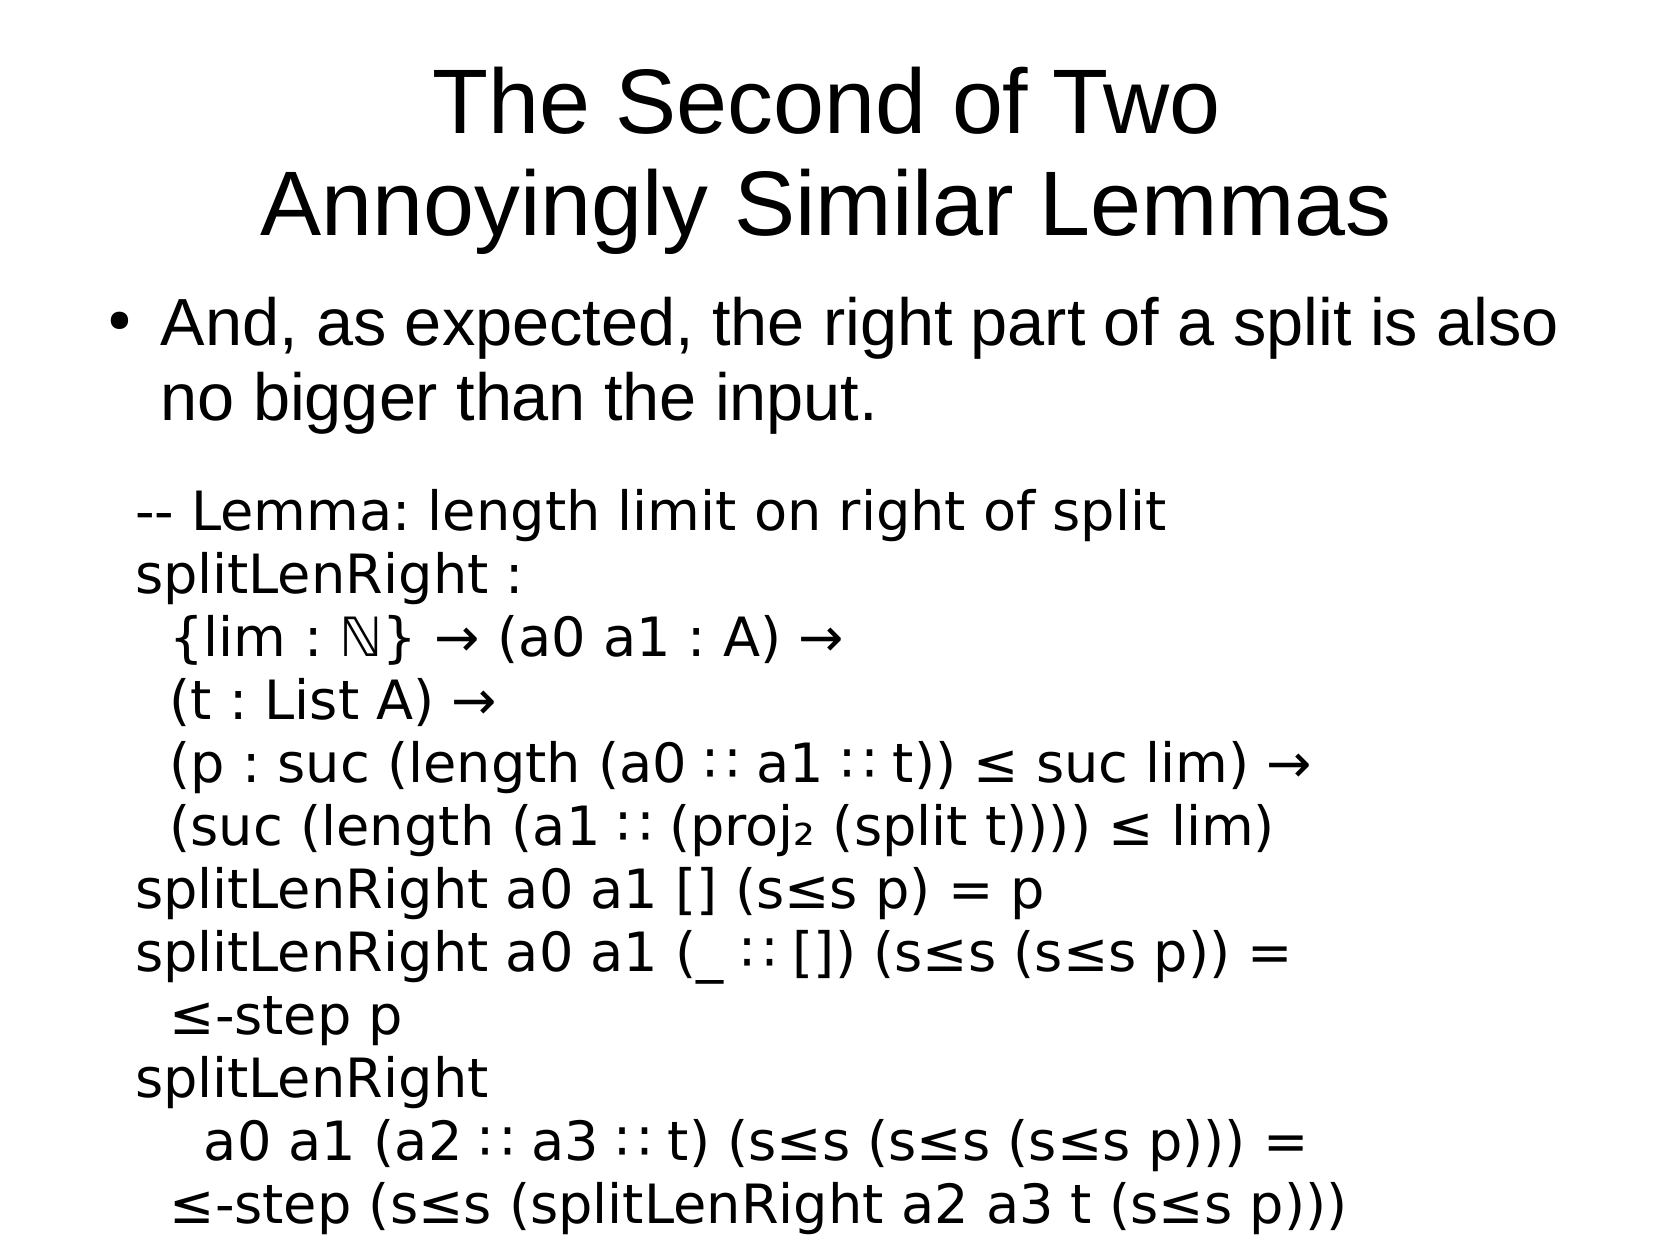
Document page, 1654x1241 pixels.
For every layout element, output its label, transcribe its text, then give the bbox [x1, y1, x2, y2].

list And, as expected, the right part of a split is also no bigger than the input. [90, 285, 1628, 435]
title The Second of Two Annoyingly Similar Lemmas [82, 49, 1571, 257]
list -- Lemma: length limit on right of split splitLenRight : {lim : ℕ} → (a0 a1 : A) → (t : List A) → (p : suc (length (a0 ∷ a1 ∷ t)) ≤ suc lim) → (suc (length (a1 ∷ (proj₂ (split t)))) ≤ lim) splitLenRight a0 a1 [] (s≤s p) = p splitLenRight a0 a1 (_ ∷ []) (s≤s (s≤s p)) = ≤-step p splitLenRight a0 a1 (a2 ∷ a3 ∷ t) (s≤s (s≤s (s≤s p))) = ≤-step (s≤s (splitLenRight a2 a3 t (s≤s p))) [135, 480, 1636, 1237]
